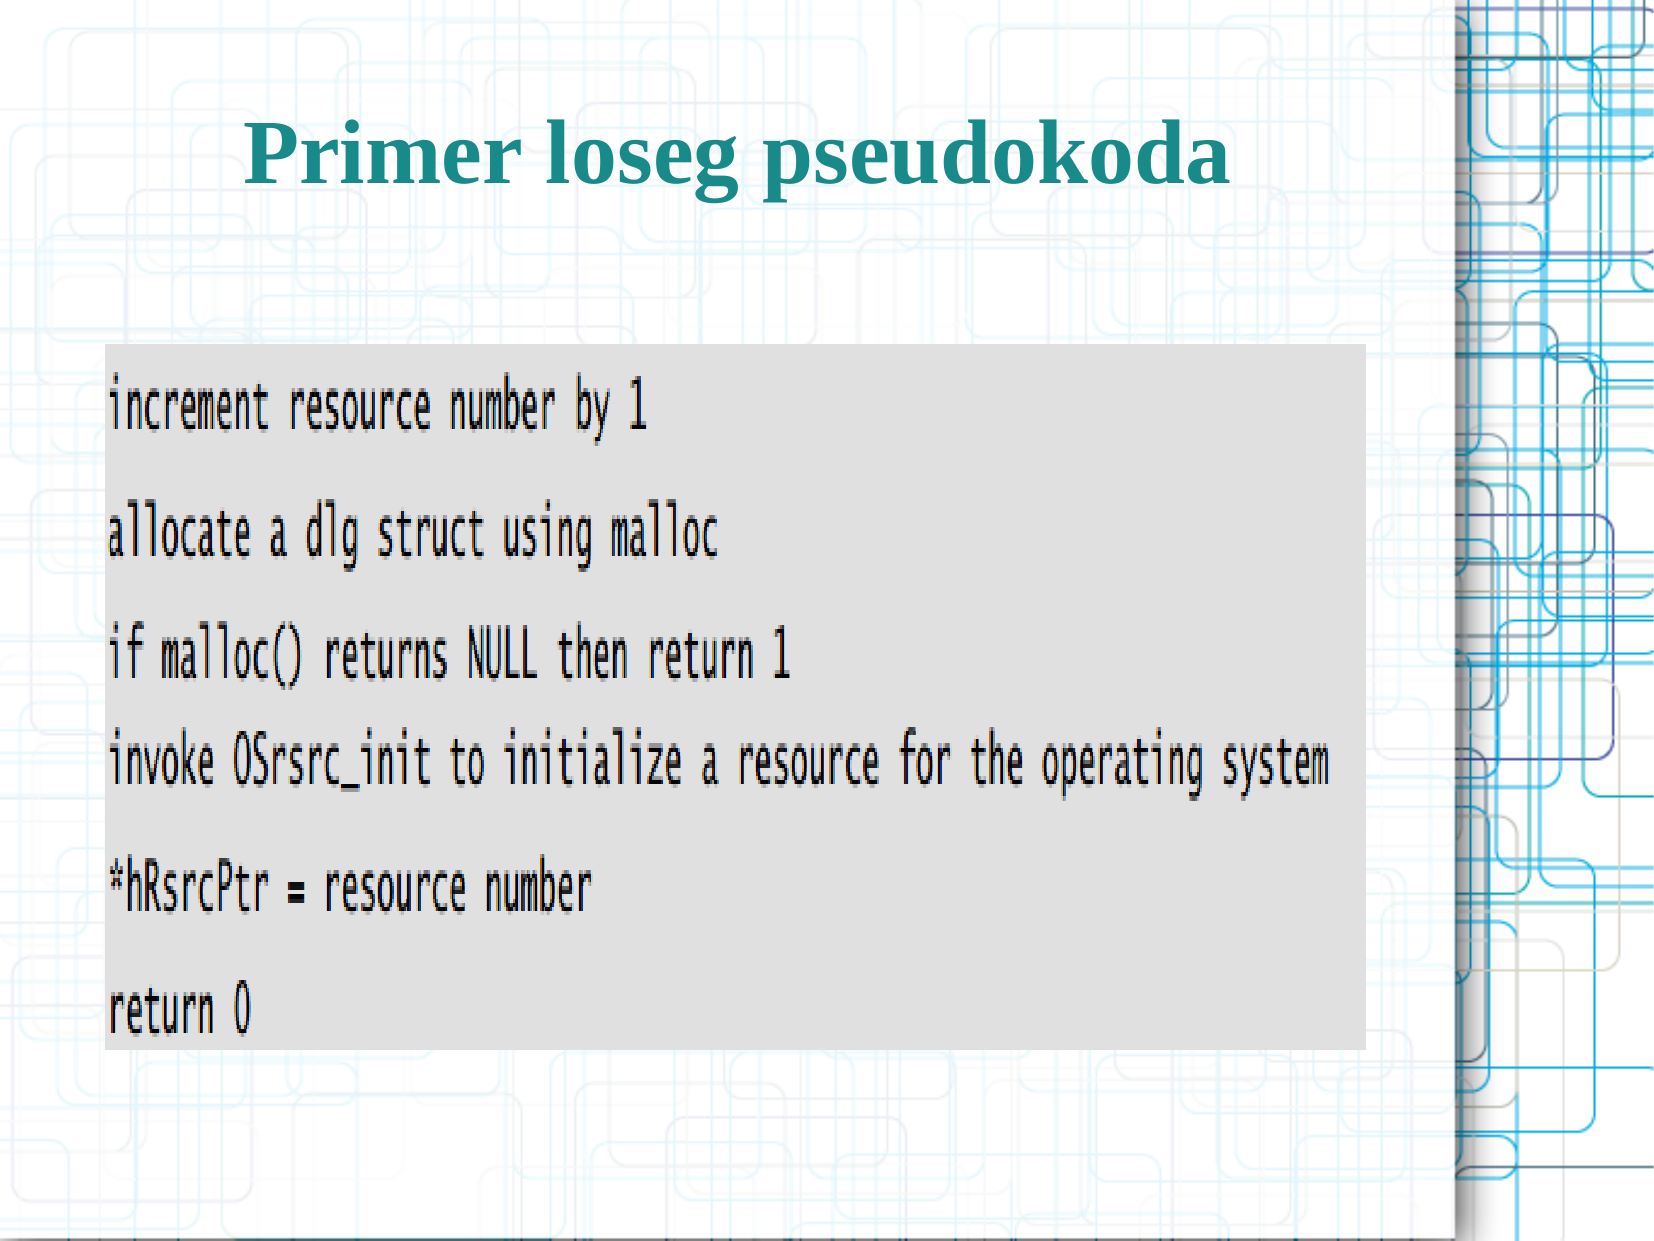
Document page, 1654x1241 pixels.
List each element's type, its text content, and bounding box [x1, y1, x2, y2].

picture [0, 0, 1654, 1241]
title Primer loseg pseudokoda [59, 49, 1418, 257]
